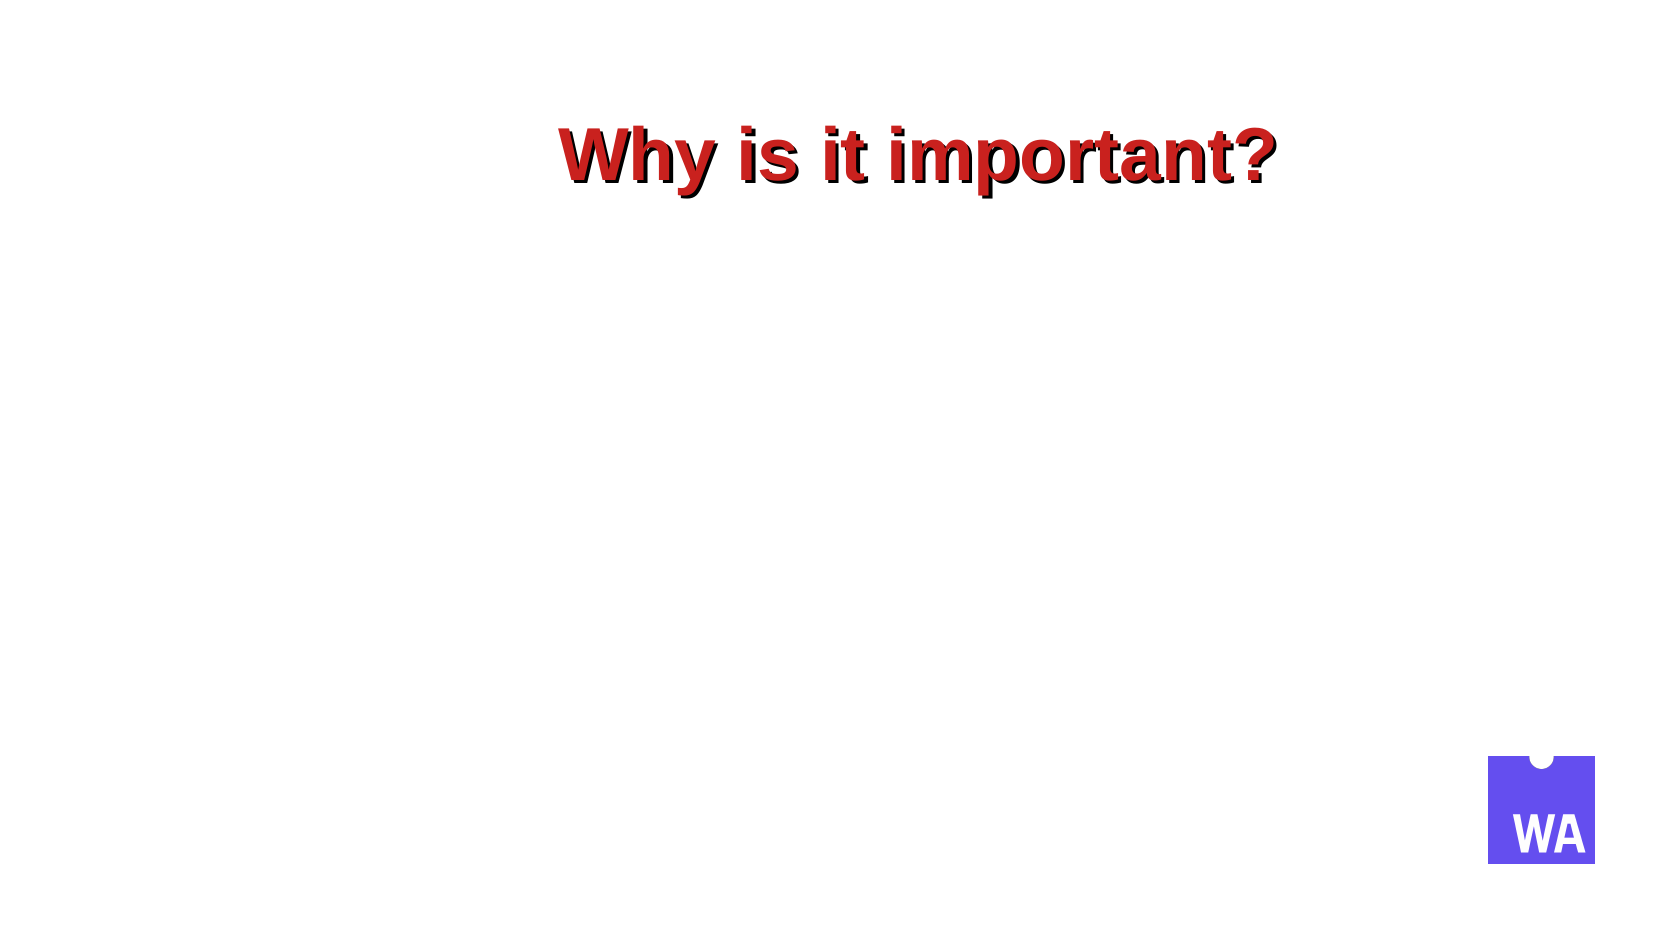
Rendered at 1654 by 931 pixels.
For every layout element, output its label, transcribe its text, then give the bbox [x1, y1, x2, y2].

text_box Why is it important? [543, 104, 1489, 815]
picture [1488, 756, 1595, 864]
